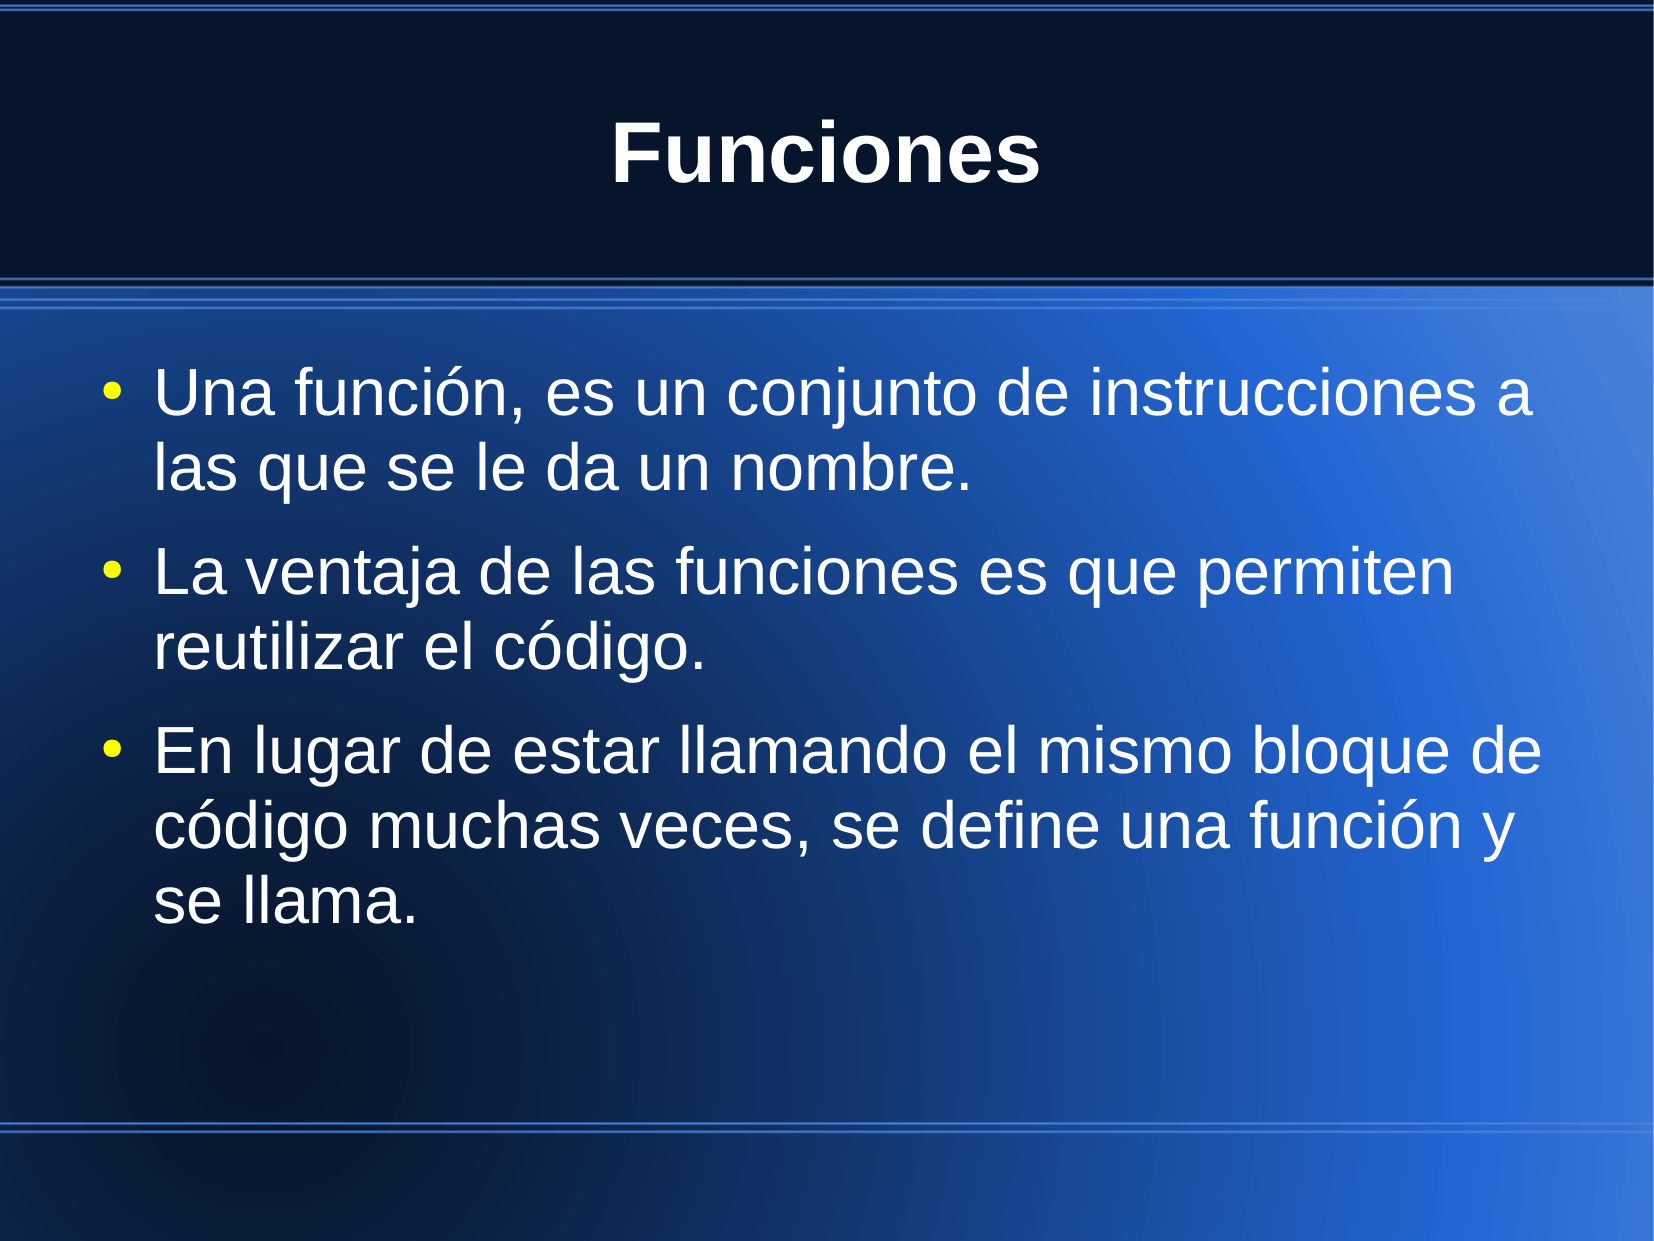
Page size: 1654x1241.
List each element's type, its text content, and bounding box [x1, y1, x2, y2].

picture [0, 0, 1654, 1241]
title Funciones [82, 49, 1571, 257]
list Una función, es un conjunto de instrucciones a las que se le da un nombre. La ventaja de las funciones es que permiten reutilizar el código. En lugar de estar llamando el mismo bloque de código muchas veces, se define una función y se llama. [82, 355, 1571, 1075]
